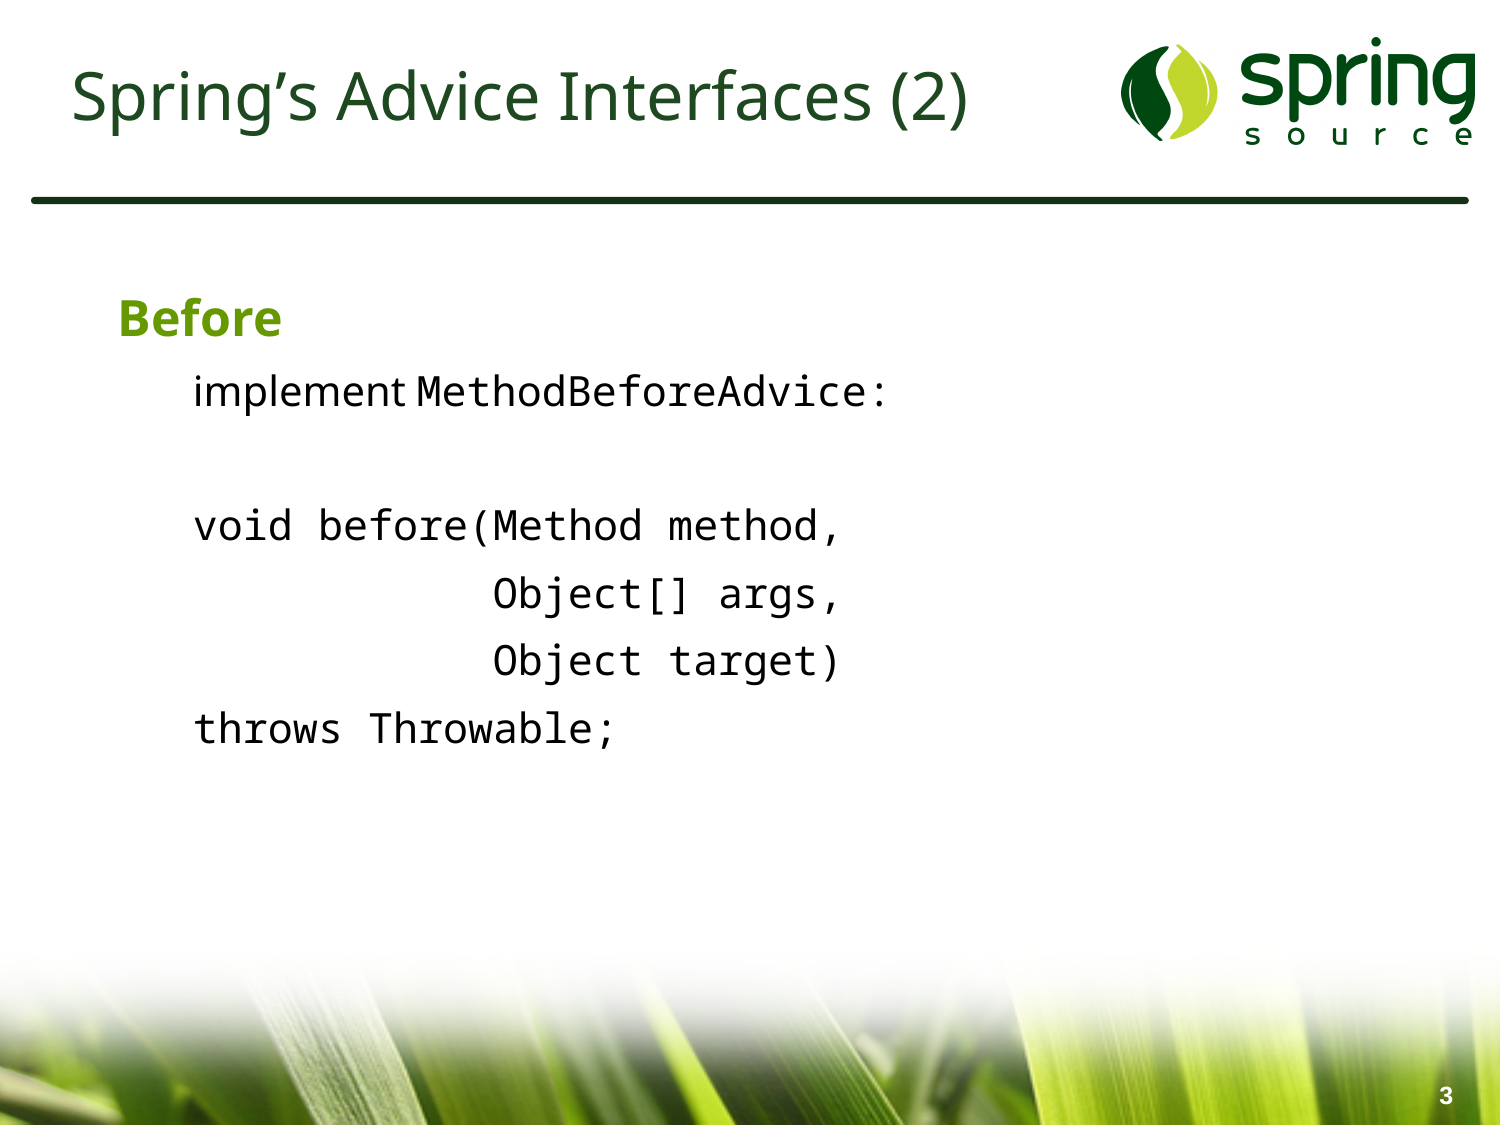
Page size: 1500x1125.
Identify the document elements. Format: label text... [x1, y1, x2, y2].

title Spring’s Advice Interfaces (2) [56, 13, 1089, 176]
picture [0, 944, 1500, 1125]
list Before implement MethodBeforeAdvice: void before(Method method, Object[] args, Object target) throws Throwable; [103, 275, 1394, 938]
picture [1121, 37, 1475, 145]
